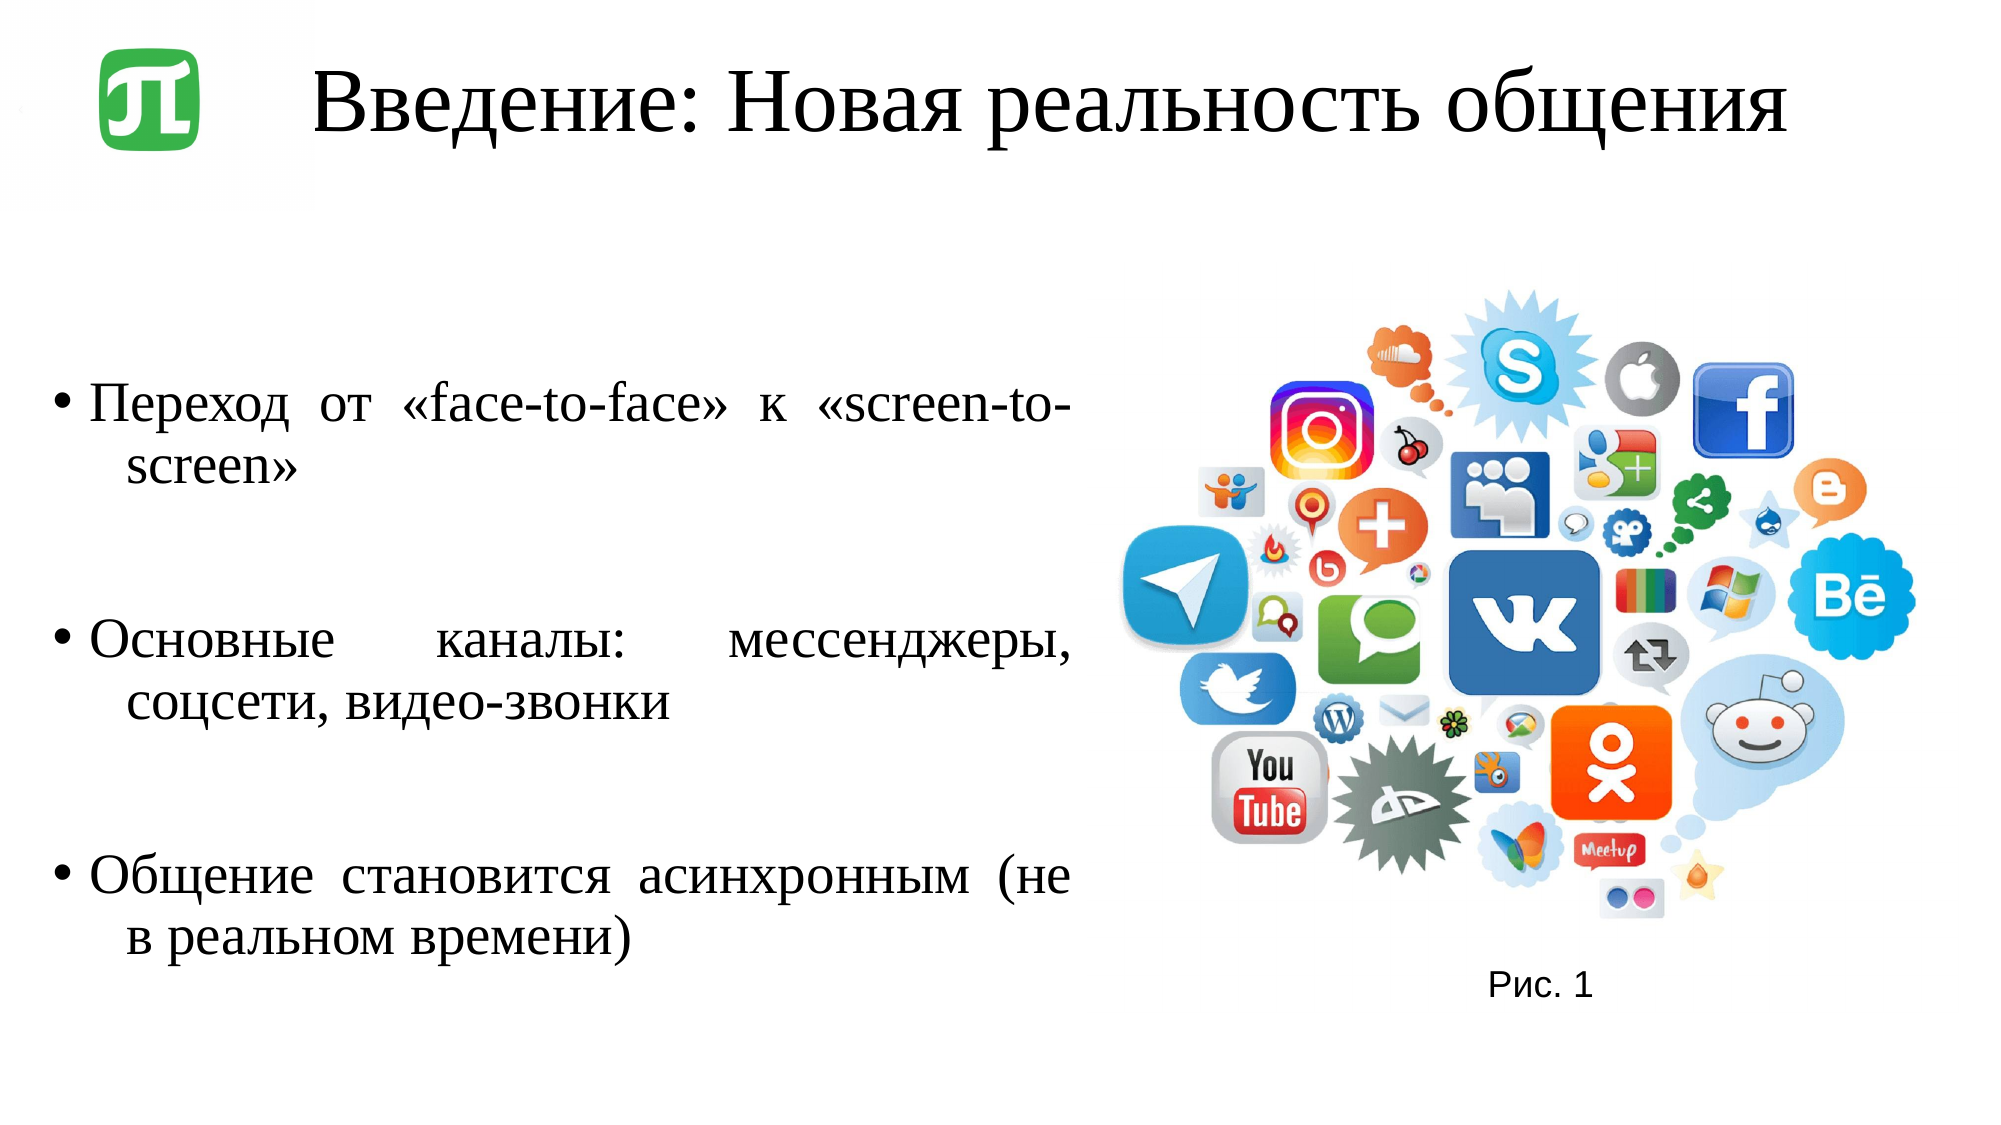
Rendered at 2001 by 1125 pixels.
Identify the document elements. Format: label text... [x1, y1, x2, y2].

list Переход от «face-to-face» к «screen-to-screen» Основные каналы: мессенджеры, соцсети, видео-звонки Общение становится асинхронным (не в реальном времени) [37, 262, 1087, 977]
text_box Рис. 1 [1462, 955, 1609, 1013]
picture [1087, 262, 1959, 1013]
title Введение: Новая реальность общения [315, 0, 1913, 211]
picture [0, 0, 315, 211]
